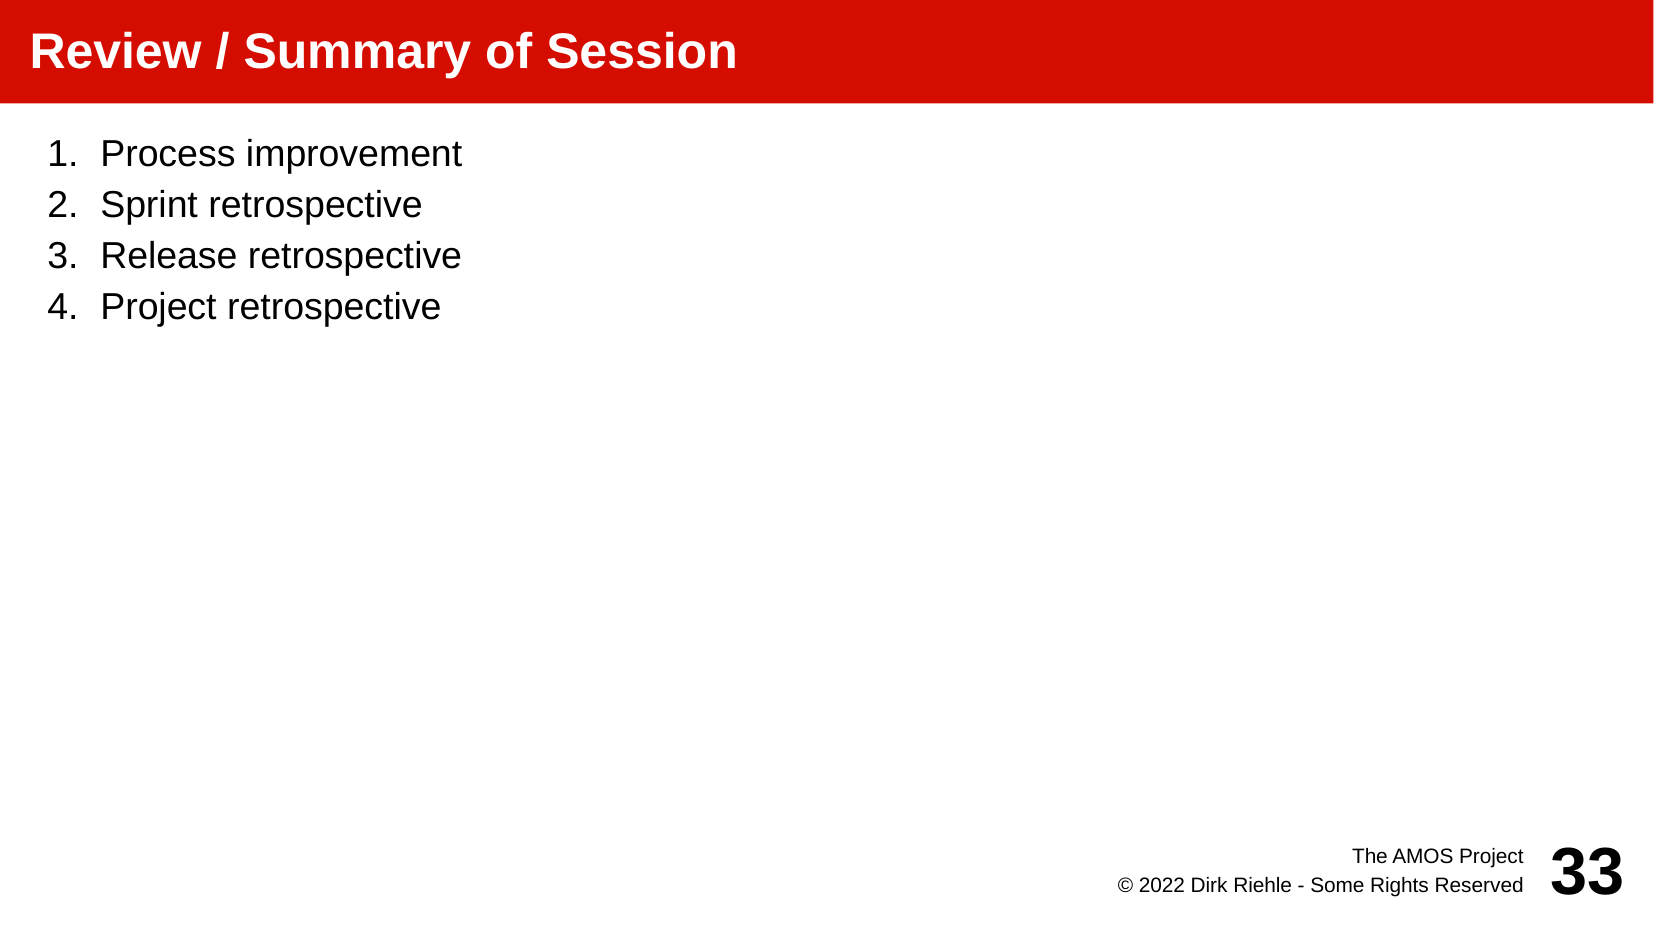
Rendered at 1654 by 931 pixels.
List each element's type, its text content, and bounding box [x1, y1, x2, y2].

title Review / Summary of Session [0, 0, 1654, 104]
list Process improvement Sprint retrospective Release retrospective Project retrospective [29, 132, 1625, 813]
